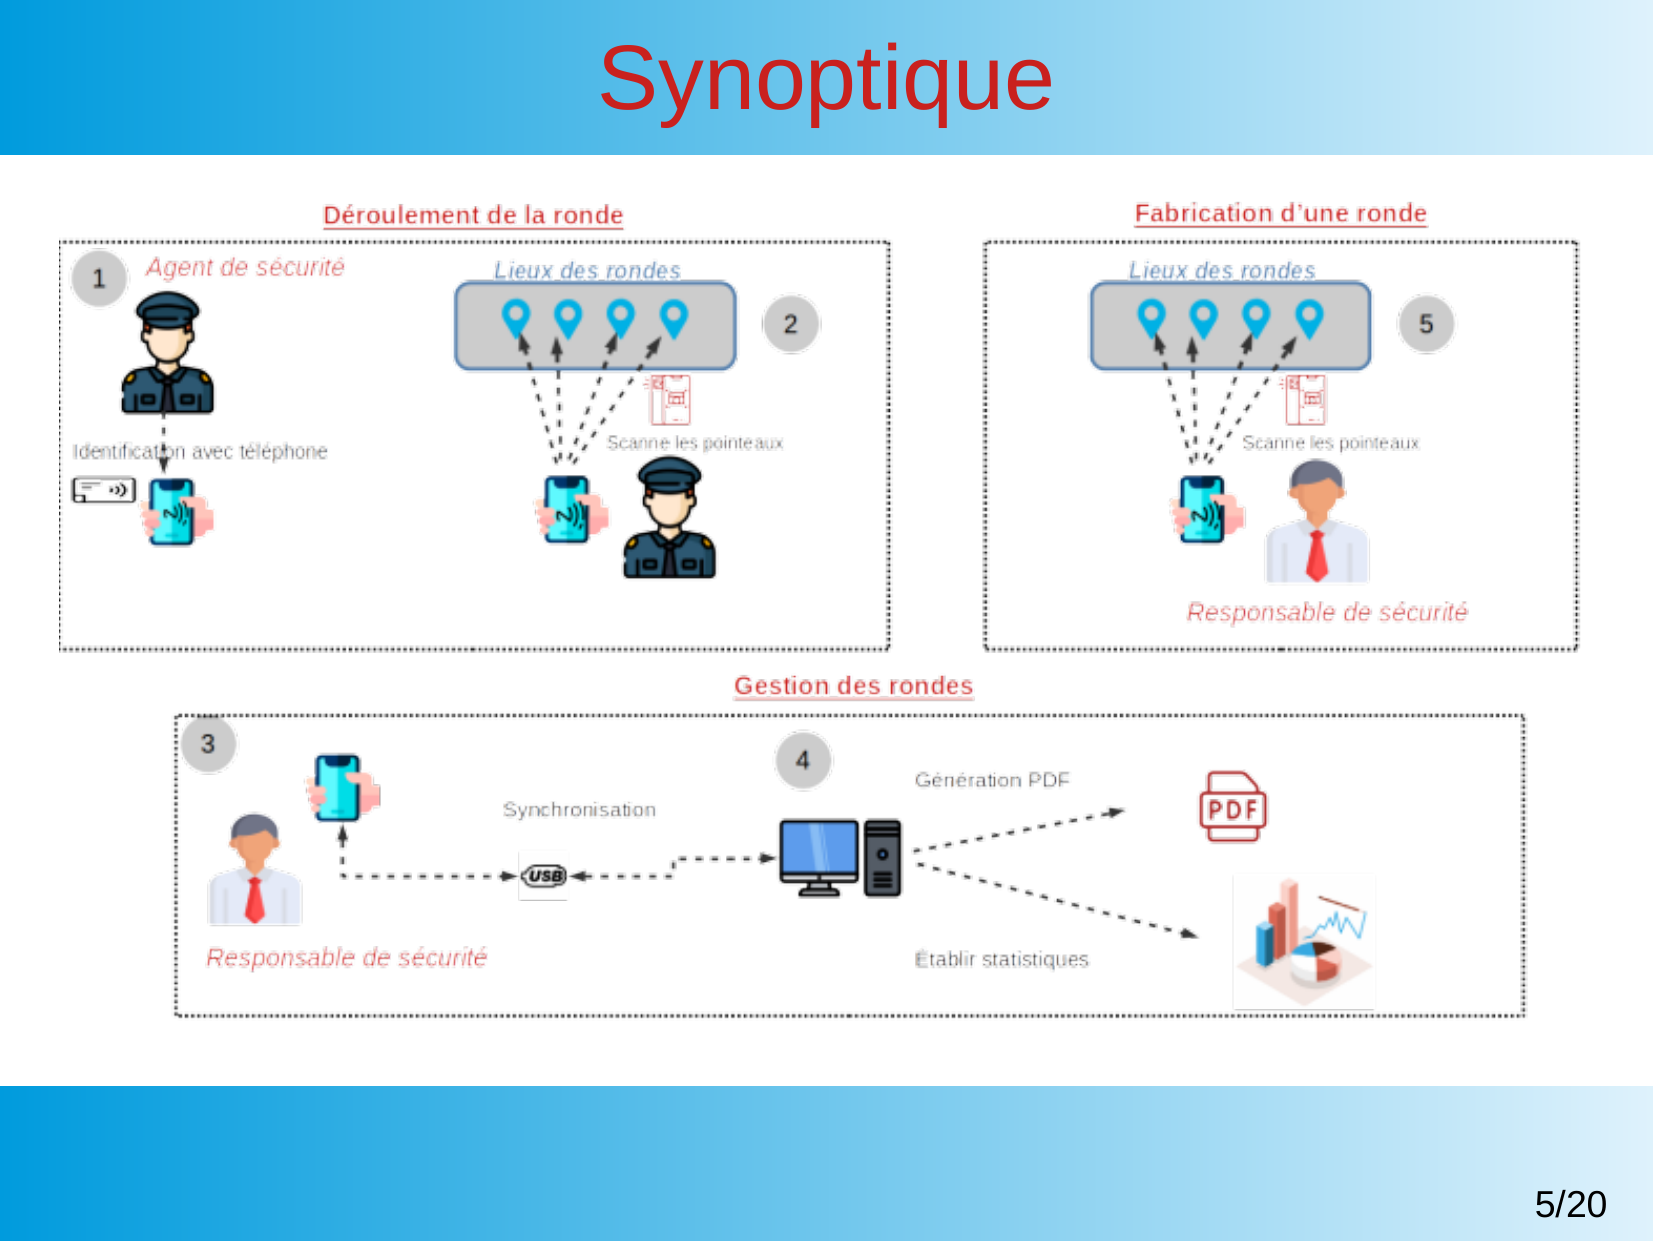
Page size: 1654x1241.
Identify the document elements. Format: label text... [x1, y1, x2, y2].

title Synoptique [82, 25, 1571, 130]
text_box <numéro>/20 [1520, 1175, 1654, 1241]
picture [59, 184, 1597, 1063]
